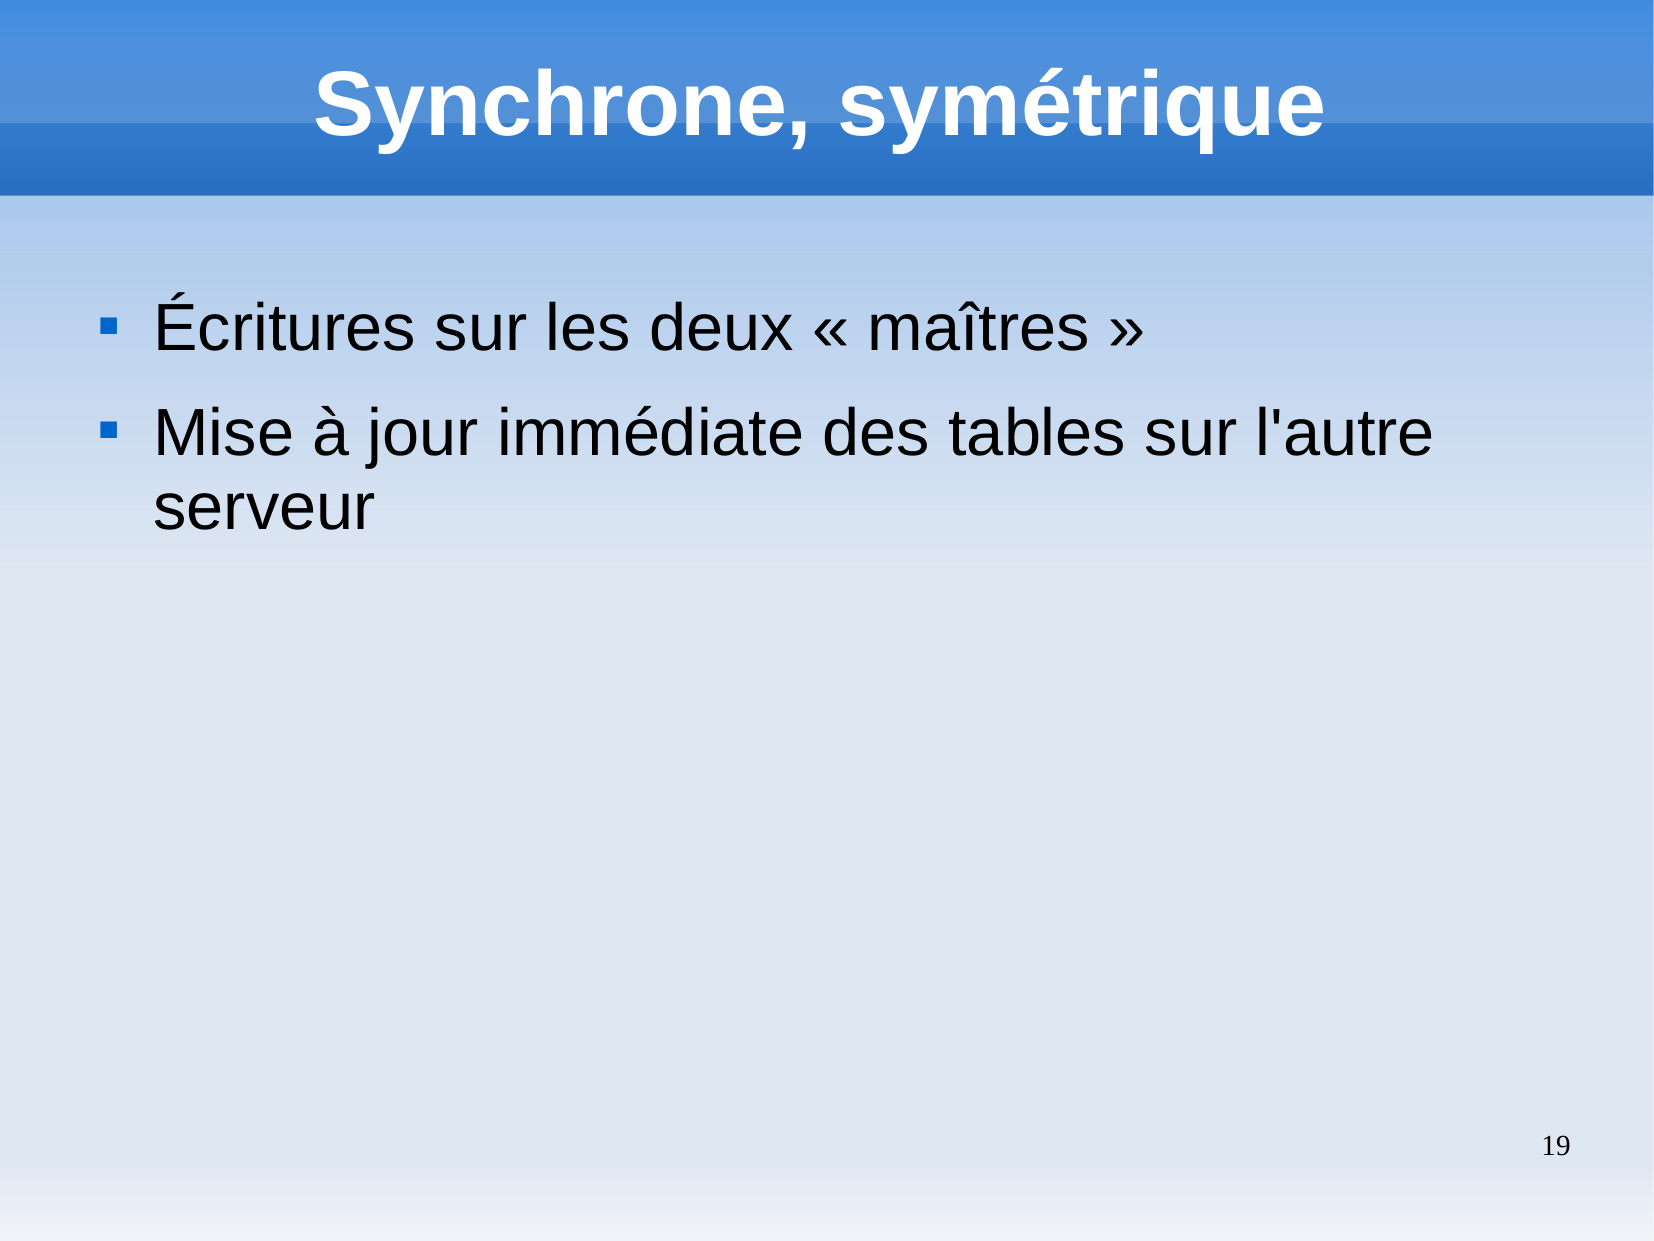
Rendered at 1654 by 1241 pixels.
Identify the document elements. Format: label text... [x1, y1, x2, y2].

list Écritures sur les deux « maîtres » Mise à jour immédiate des tables sur l'autre serveur [82, 290, 1571, 1094]
picture [0, 0, 1654, 1241]
title Synchrone, symétrique [76, 0, 1565, 208]
